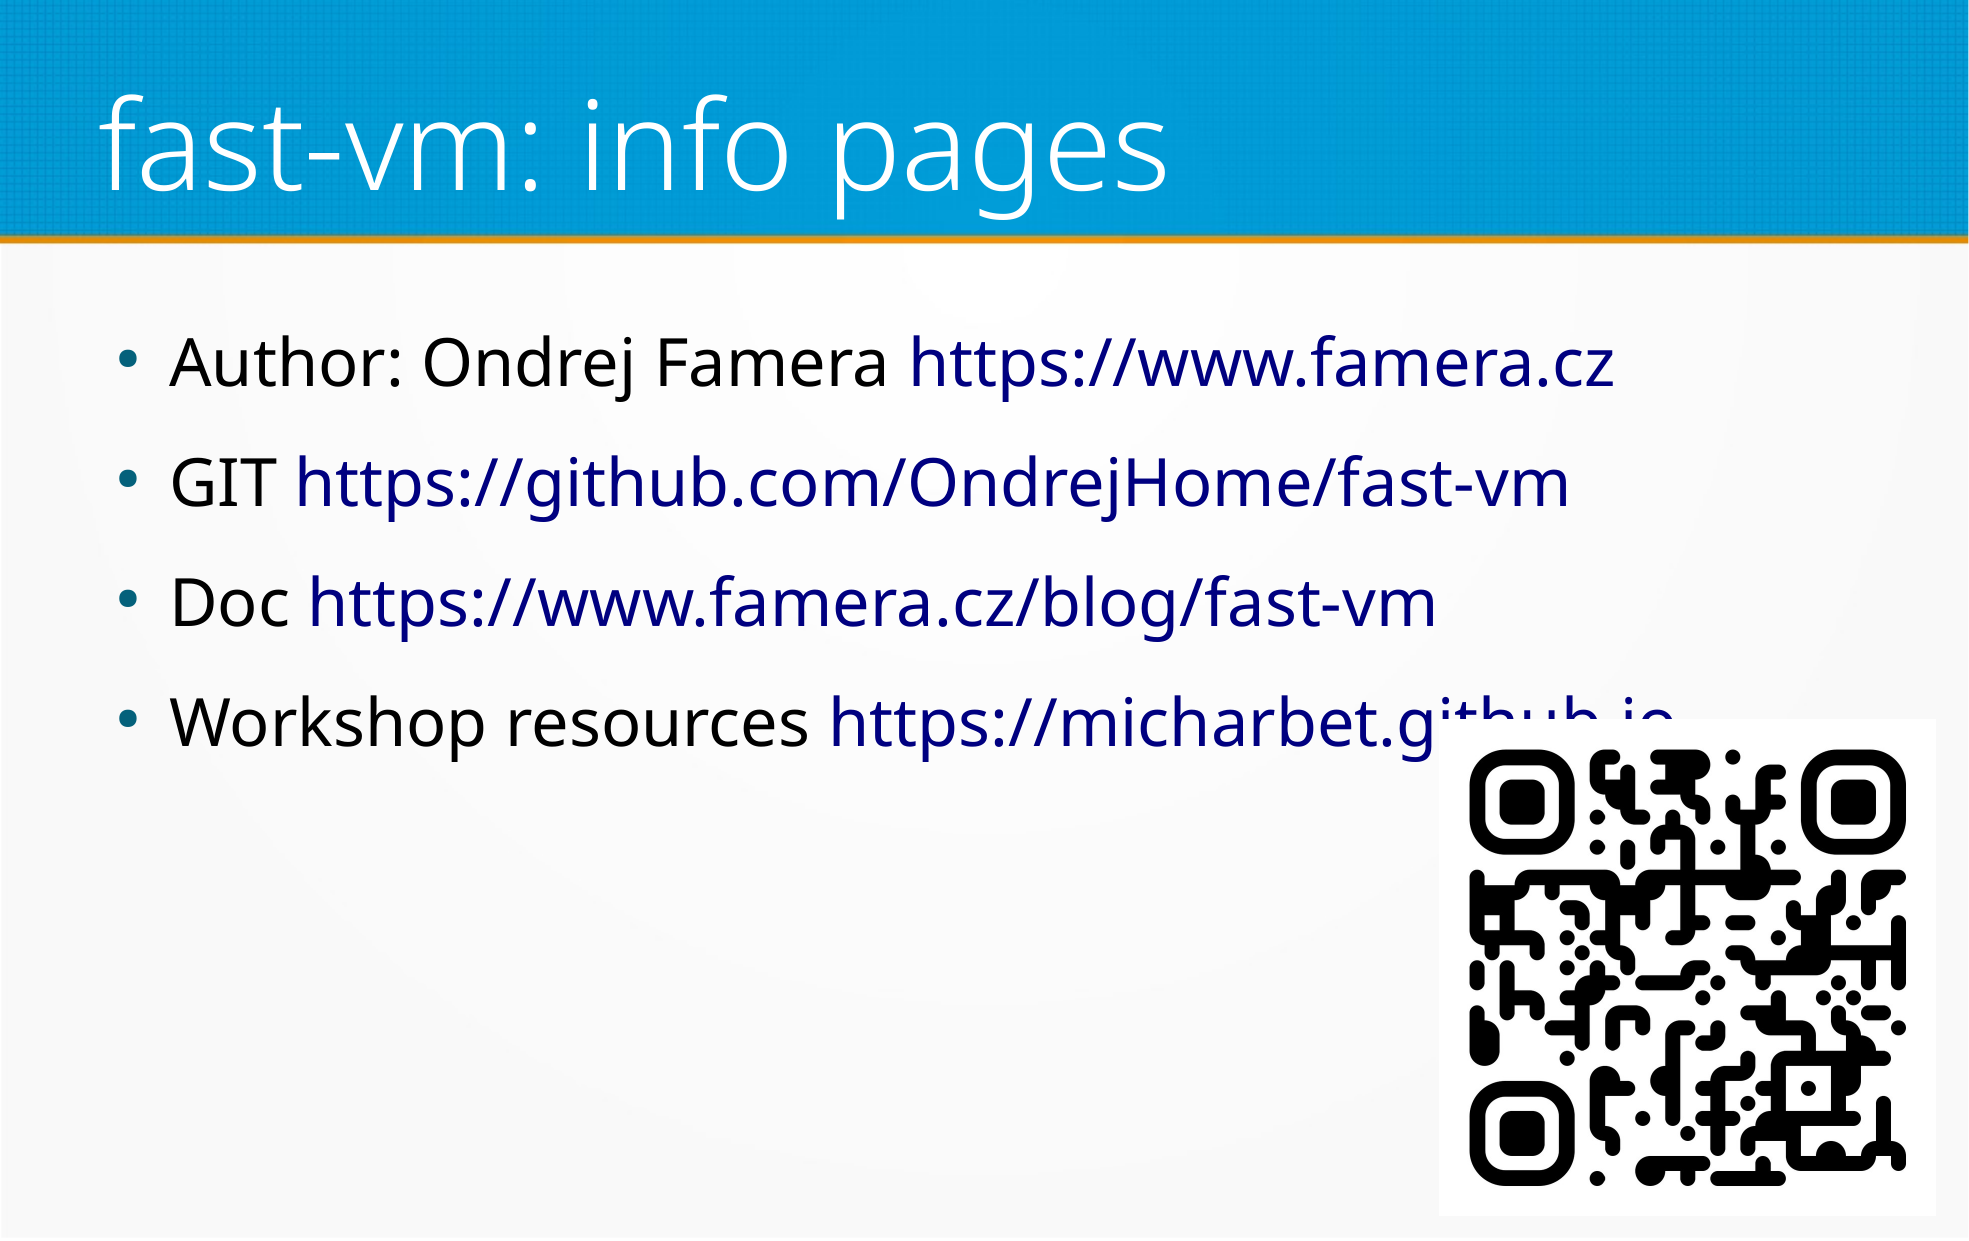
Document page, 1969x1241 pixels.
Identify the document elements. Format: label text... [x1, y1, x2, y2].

picture [0, 233, 1969, 1241]
list Author: Ondrej Famera https://www.famera.cz GIT https://github.com/OndrejHome/fast-vm Doc https://www.famera.cz/blog/fast-vm Workshop resources https://micharbet.github.io [98, 315, 1861, 1081]
title fast-vm: info pages [98, 19, 1870, 227]
